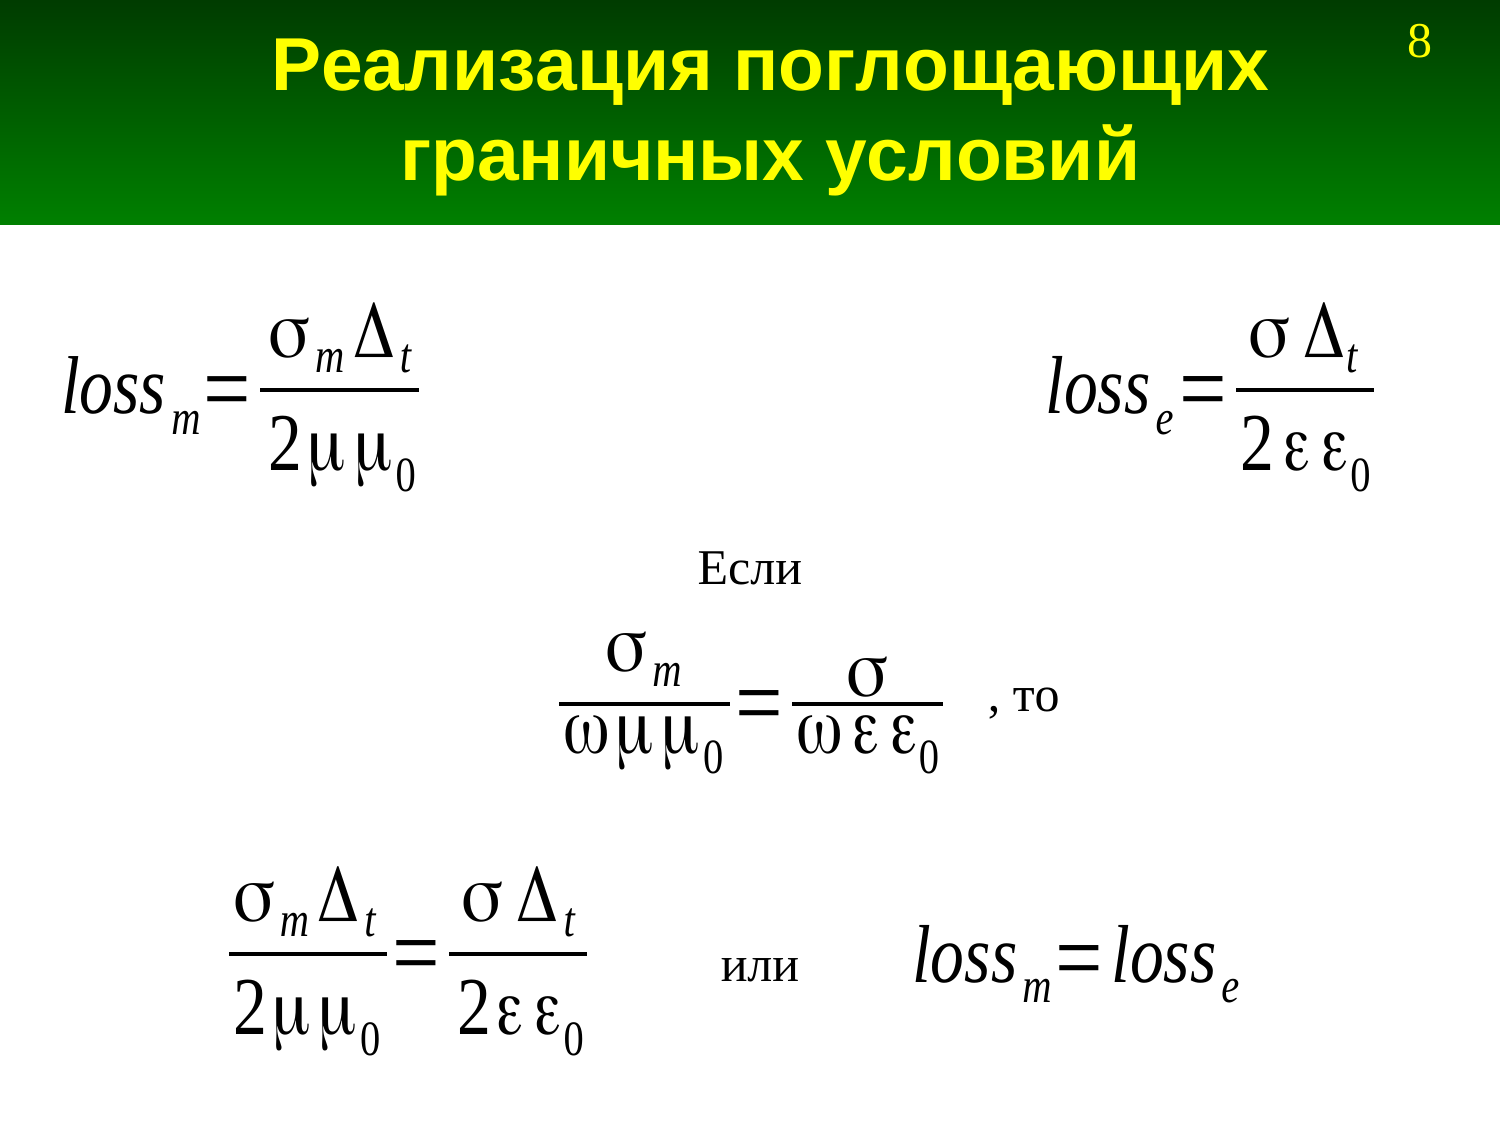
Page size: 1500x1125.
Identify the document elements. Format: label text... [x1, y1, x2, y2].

title Реализация поглощающих граничных условий [100, 7, 1441, 204]
chart [44, 295, 440, 500]
chart [1028, 295, 1394, 500]
text_box Если [682, 526, 818, 604]
text_box или [706, 924, 815, 1000]
chart [537, 624, 963, 784]
text_box , то [973, 653, 1075, 729]
chart [895, 909, 1256, 1014]
chart [207, 859, 608, 1064]
